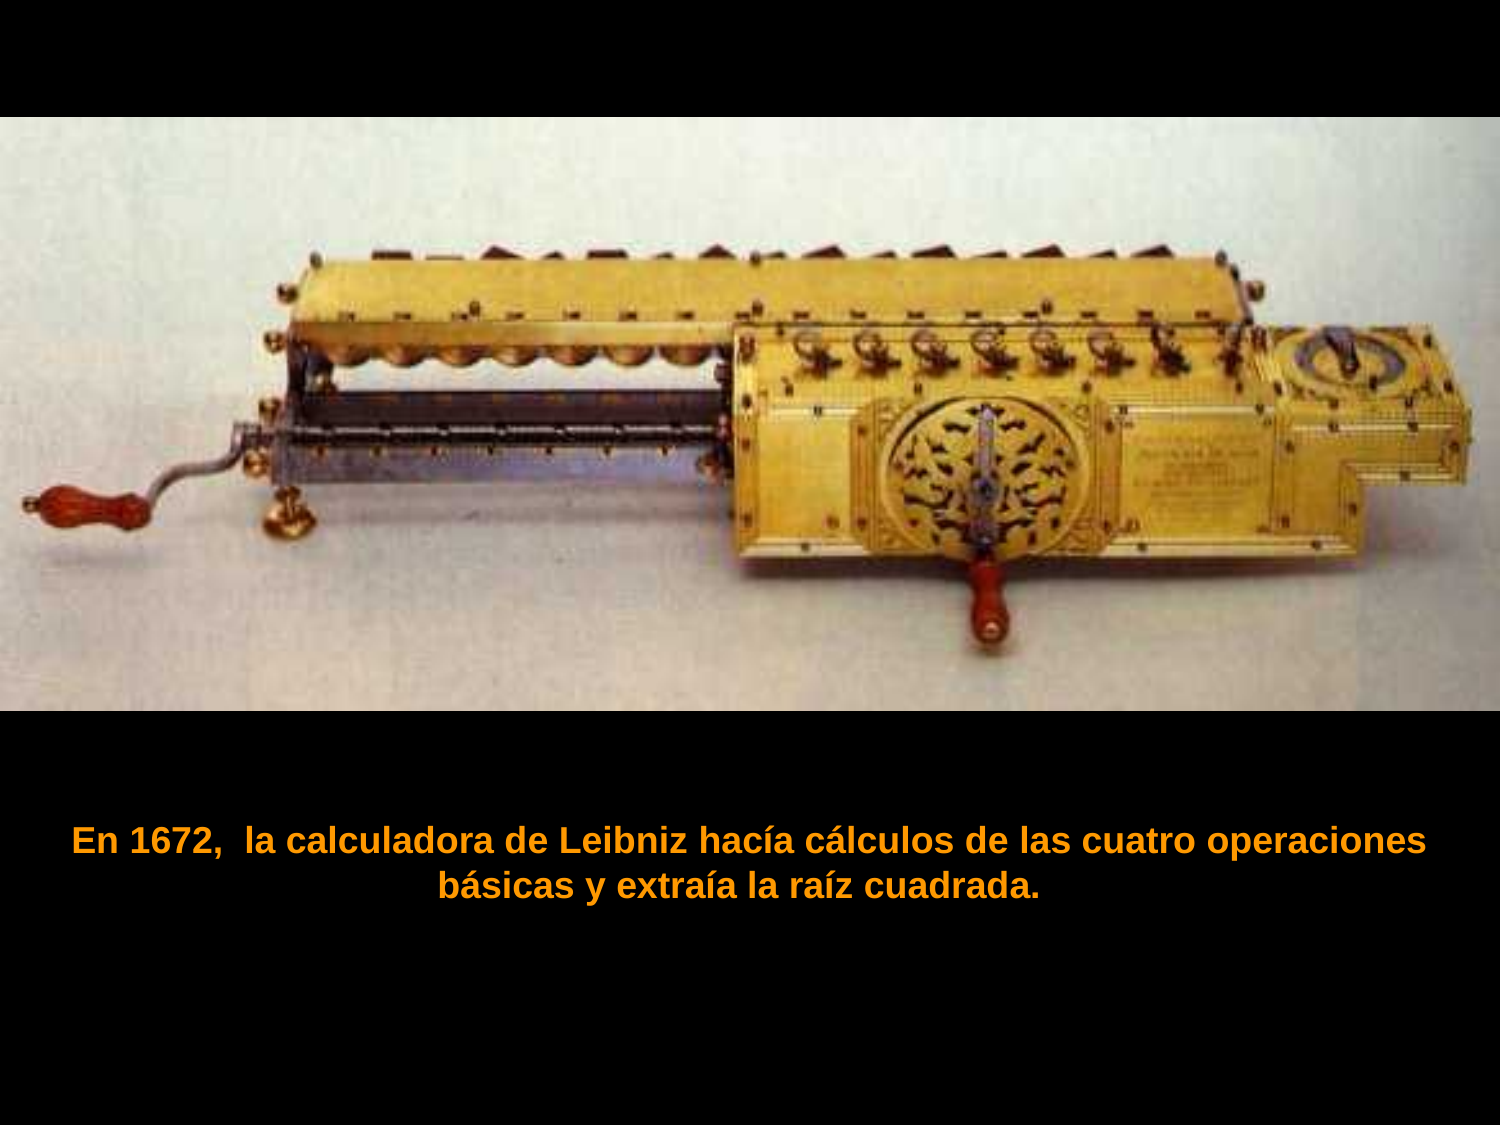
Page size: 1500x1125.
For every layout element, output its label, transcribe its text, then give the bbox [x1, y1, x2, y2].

picture [0, 117, 1500, 711]
text_box En 1672, la calculadora de Leibniz hacía cálculos de las cuatro operaciones básicas y extraía la raíz cuadrada. [0, 808, 1500, 914]
